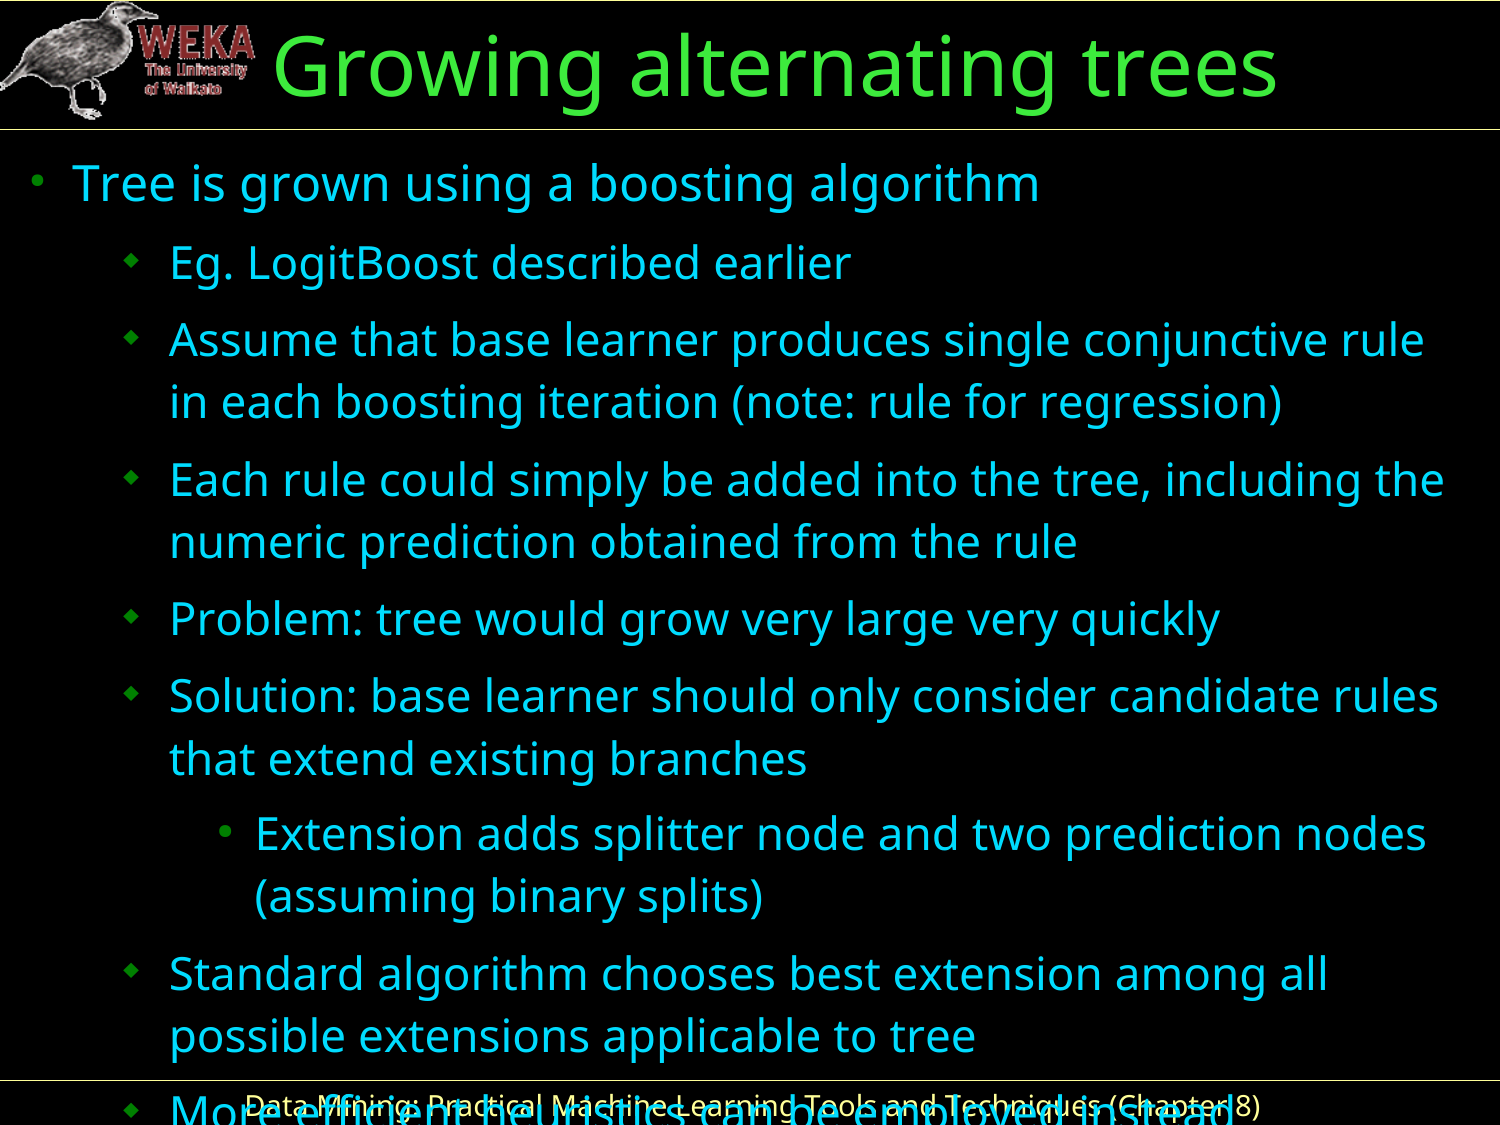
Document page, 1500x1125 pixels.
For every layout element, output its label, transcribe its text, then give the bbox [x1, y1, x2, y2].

title Growing alternating trees [263, 0, 1500, 159]
list Tree is grown using a boosting algorithm Eg. LogitBoost described earlier Assume that base learner produces single conjunctive rule in each boosting iteration (note: rule for regression) Each rule could simply be added into the tree, including the numeric prediction obtained from the rule Problem: tree would grow very large very quickly Solution: base learner should only consider candidate rules that extend existing branches Extension adds splitter node and two prediction nodes (assuming binary splits) Standard algorithm chooses best extension among all possible extensions applicable to tree More efficient heuristics can be employed instead [29, 147, 1477, 1064]
picture [0, 1, 263, 129]
